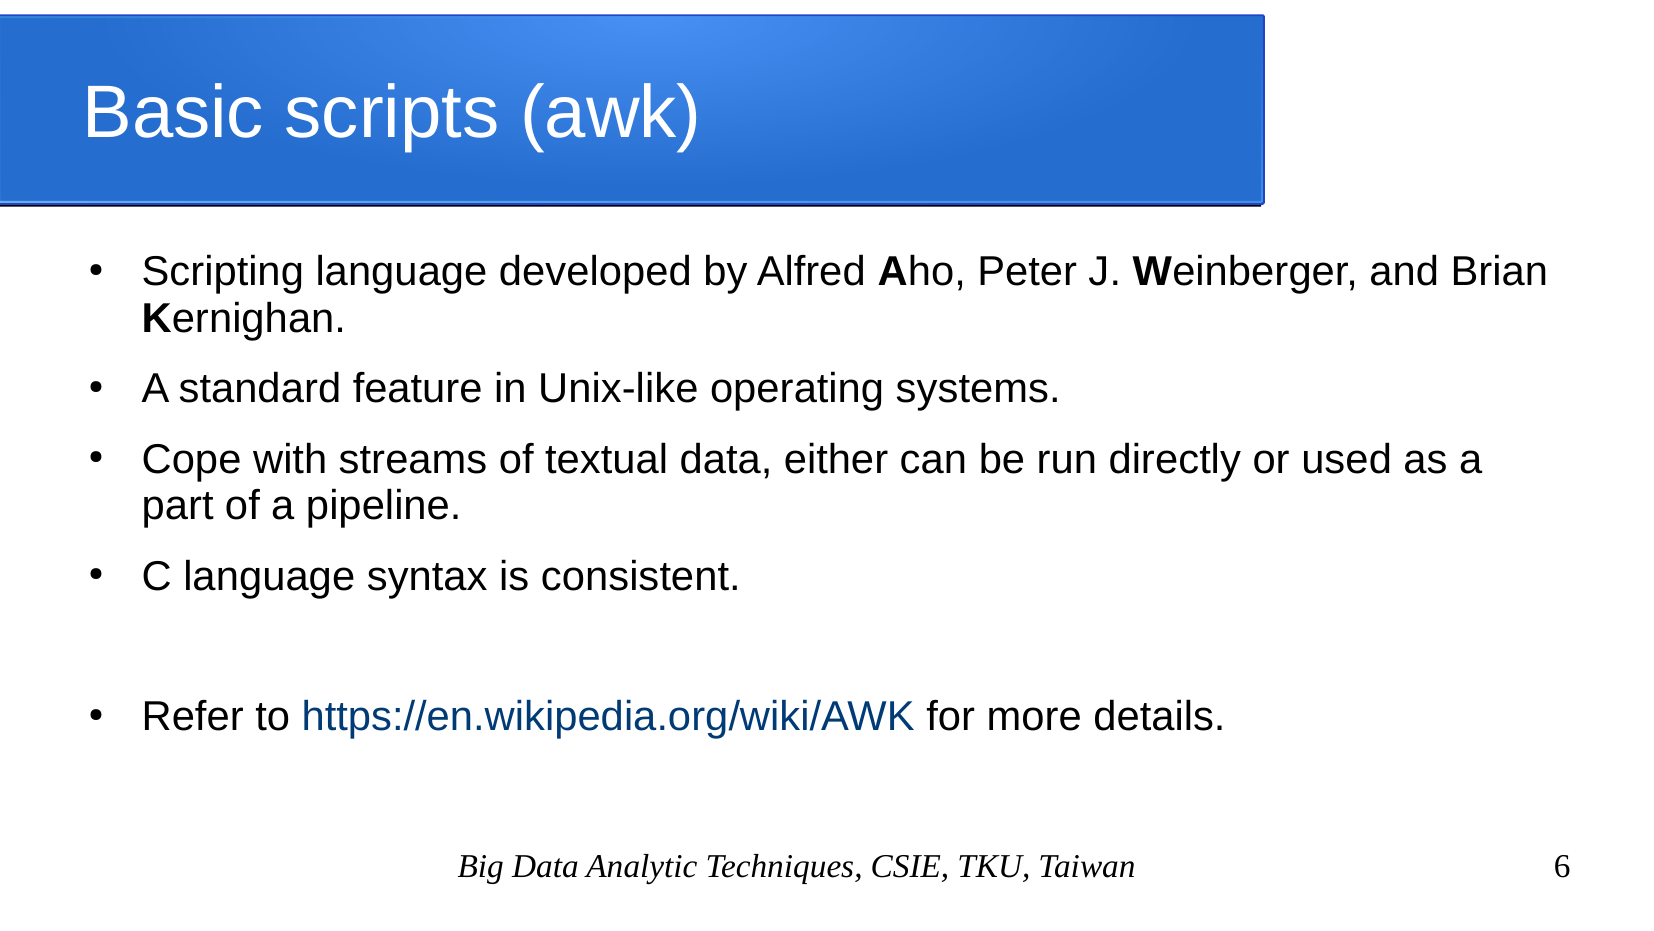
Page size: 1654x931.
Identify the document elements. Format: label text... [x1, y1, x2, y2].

list Scripting language developed by Alfred Aho, Peter J. Weinberger, and Brian Kernighan. A standard feature in Unix-like operating systems. Cope with streams of textual data, either can be run directly or used as a part of a pipeline. C language syntax is consistent. Refer to https://en.wikipedia.org/wiki/AWK for more details. [70, 248, 1560, 788]
title Basic scripts (awk) [82, 35, 1235, 189]
